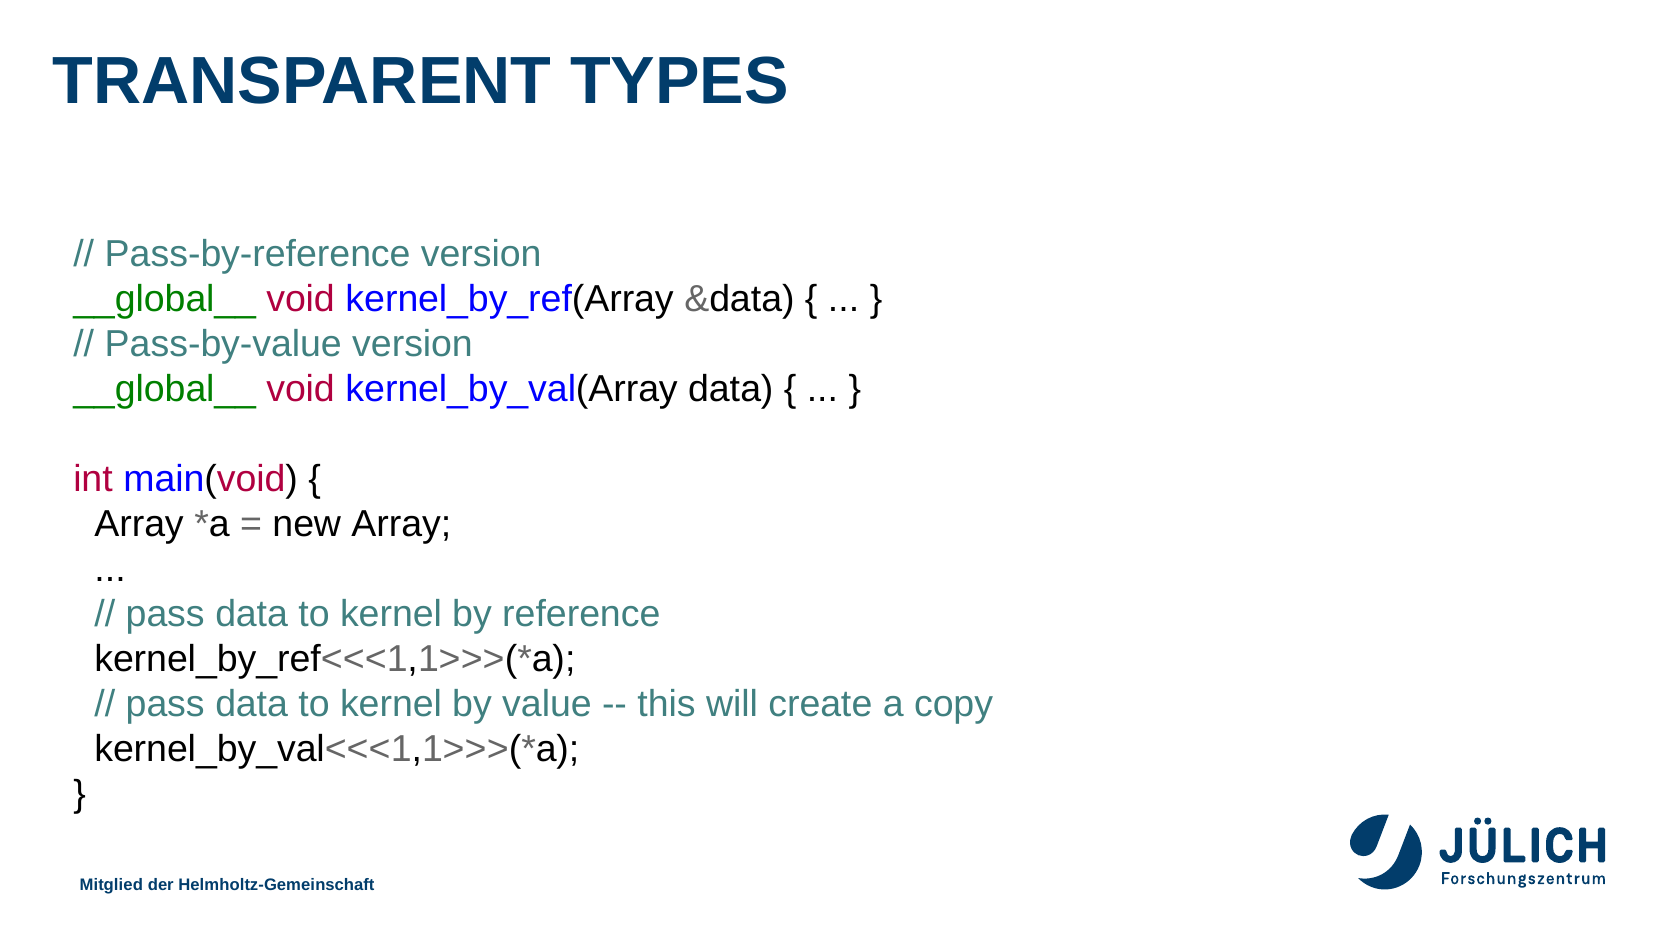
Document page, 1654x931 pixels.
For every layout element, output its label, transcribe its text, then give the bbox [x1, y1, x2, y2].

title Transparent Types [52, 43, 1606, 194]
text_box // Pass-by-reference version __global__ void kernel_by_ref(Array &data) { ... } // Pass-by-value version __global__ void kernel_by_val(Array data) { ... } int main(void) { Array *a = new Array; ... // pass data to kernel by reference kernel_by_ref<<<1,1>>>(*a); // pass data to kernel by value -- this will create a copy kernel_by_val<<<1,1>>>(*a); } [58, 221, 1009, 912]
